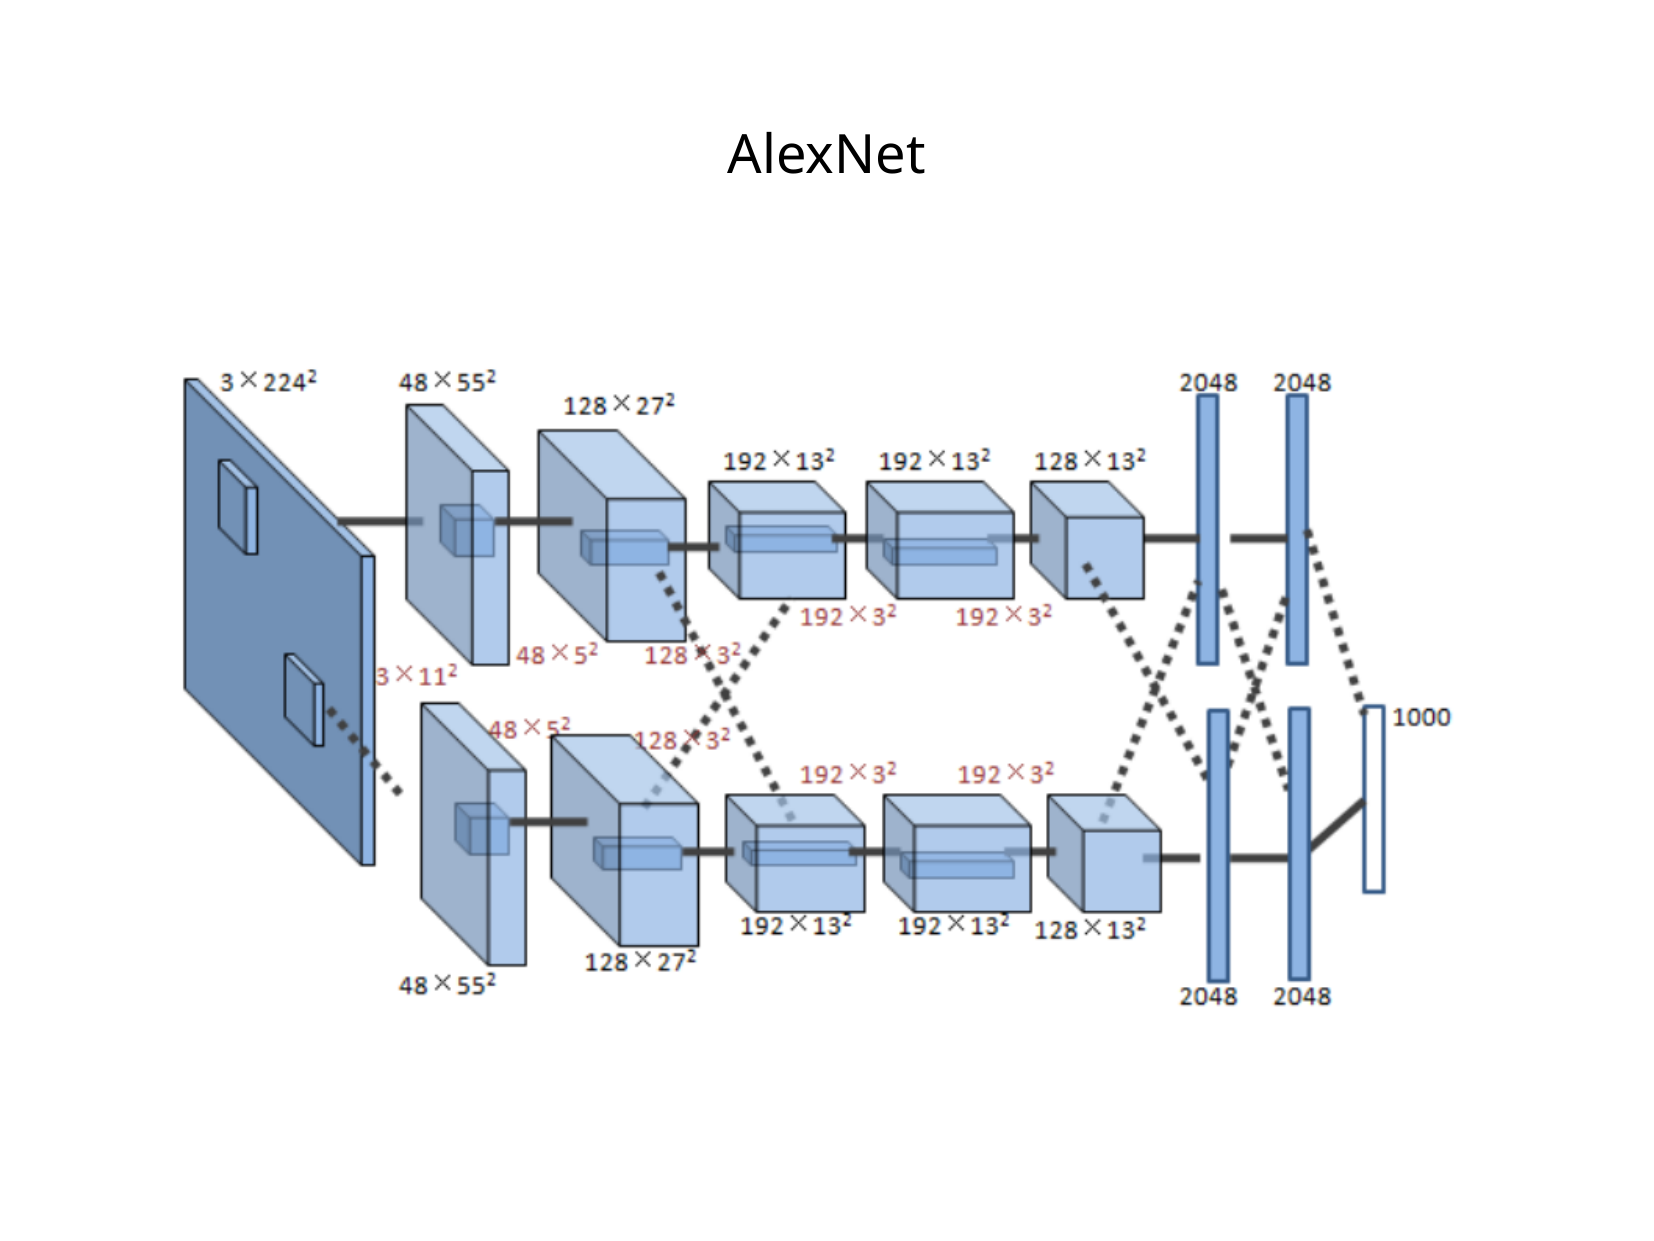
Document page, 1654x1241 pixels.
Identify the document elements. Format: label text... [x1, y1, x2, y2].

title AlexNet [82, 49, 1571, 257]
picture [160, 340, 1483, 1069]
